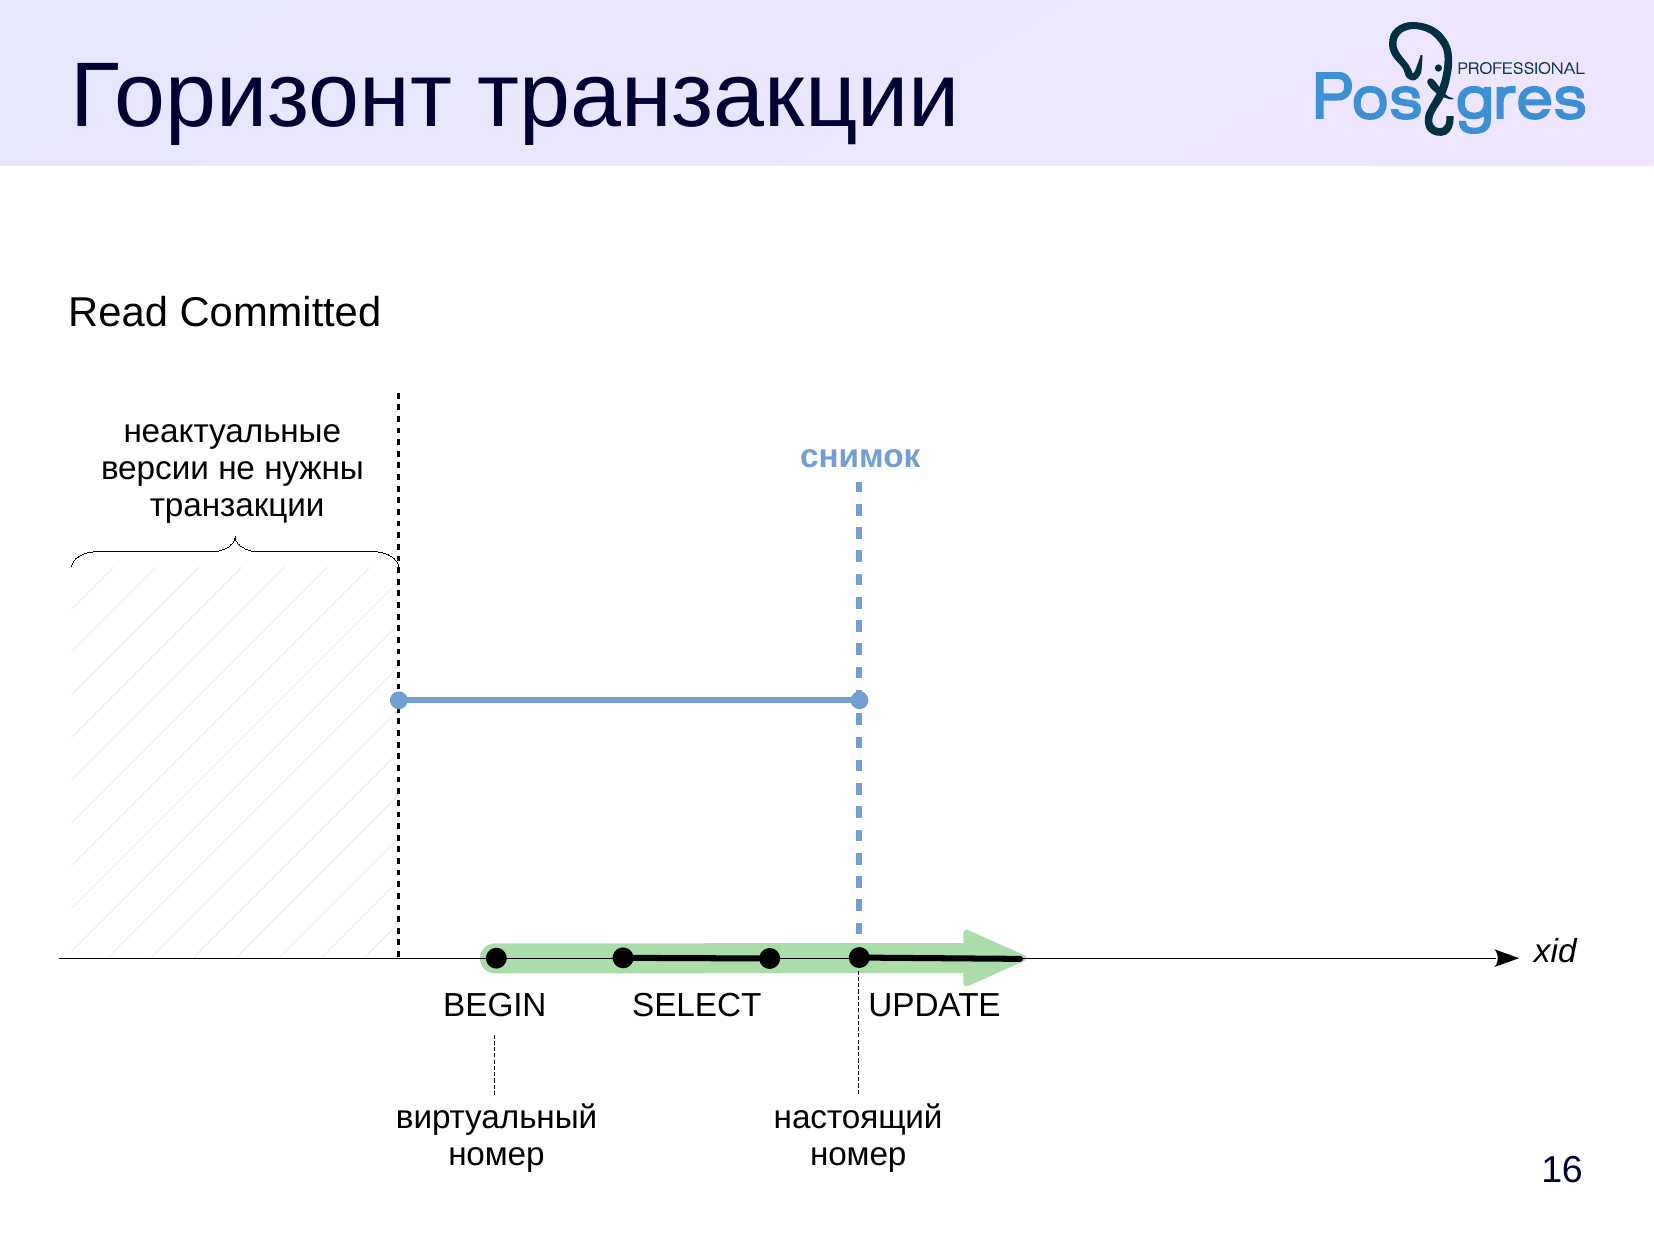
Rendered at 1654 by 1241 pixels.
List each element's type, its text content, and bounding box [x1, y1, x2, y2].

text_box xid [1519, 925, 1592, 978]
text_box BEGIN [428, 978, 562, 1041]
text_box настоящий номер [758, 1090, 958, 1180]
text_box виртуальный номер [381, 1090, 613, 1180]
text_box неактуальные версии не нужны транзакции [86, 405, 379, 531]
text_box SELECT [617, 978, 777, 1041]
text_box [485, 947, 507, 969]
text_box UPDATE [853, 978, 1016, 1041]
text_box снимок [785, 429, 936, 482]
text_box Read Committed [53, 281, 533, 344]
text_box [71, 566, 399, 958]
title Горизонт транзакции [70, 43, 1241, 147]
